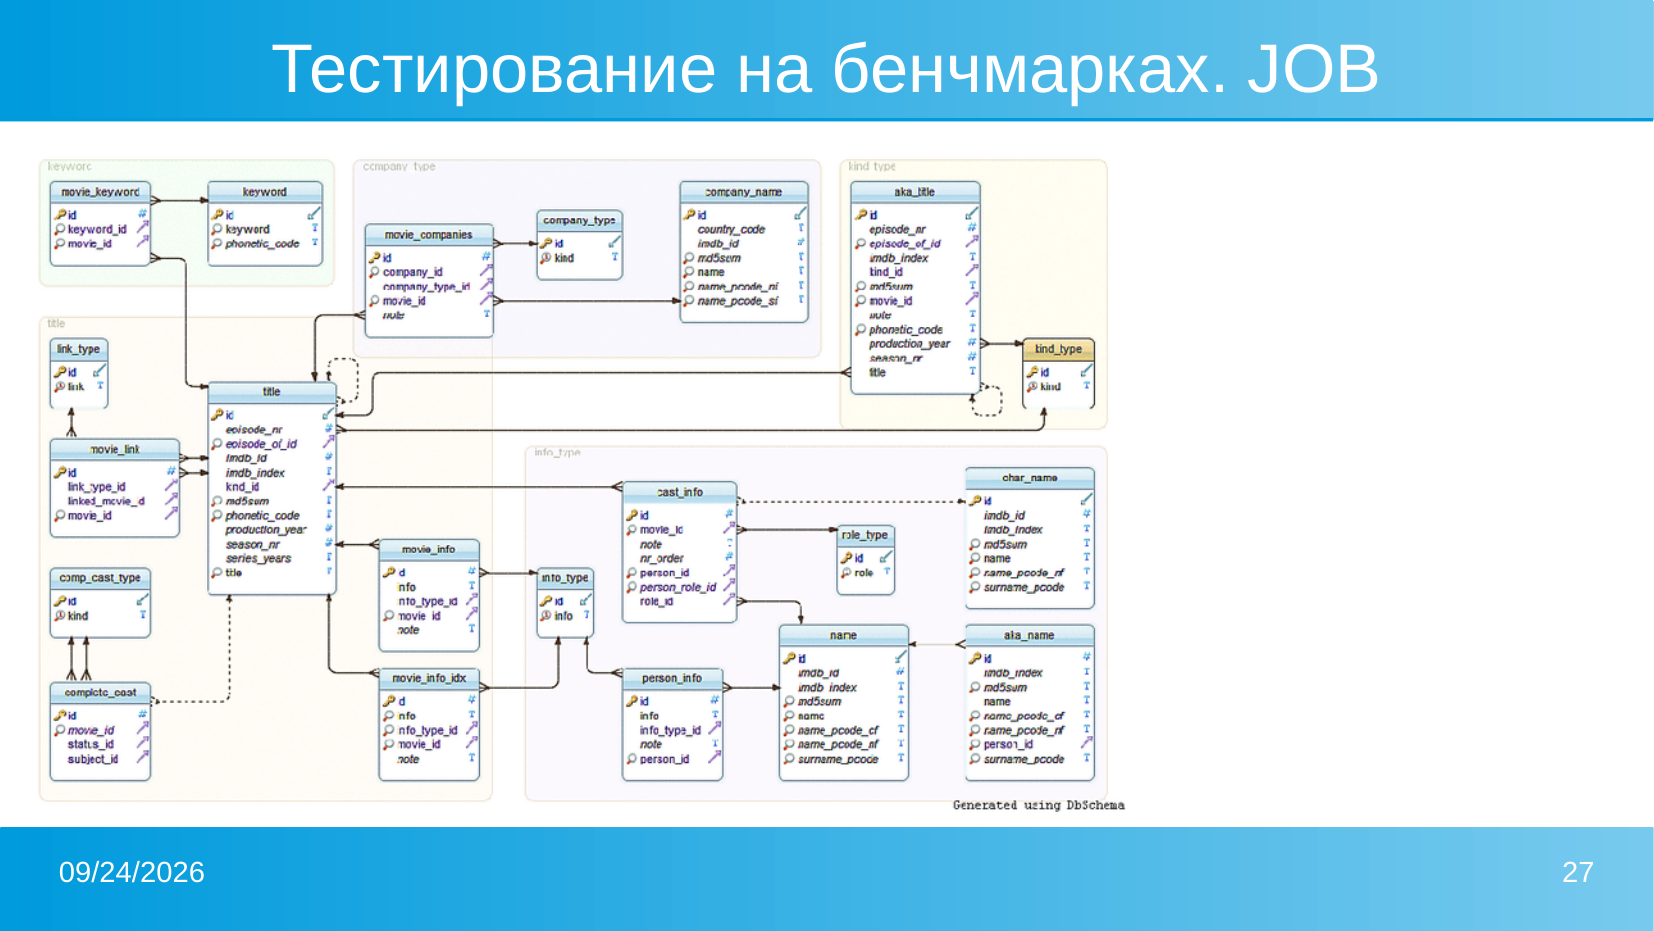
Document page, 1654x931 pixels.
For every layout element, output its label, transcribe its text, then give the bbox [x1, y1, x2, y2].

title Тестирование на бенчмарках. JOB [59, 29, 1595, 108]
picture [37, 149, 1126, 821]
